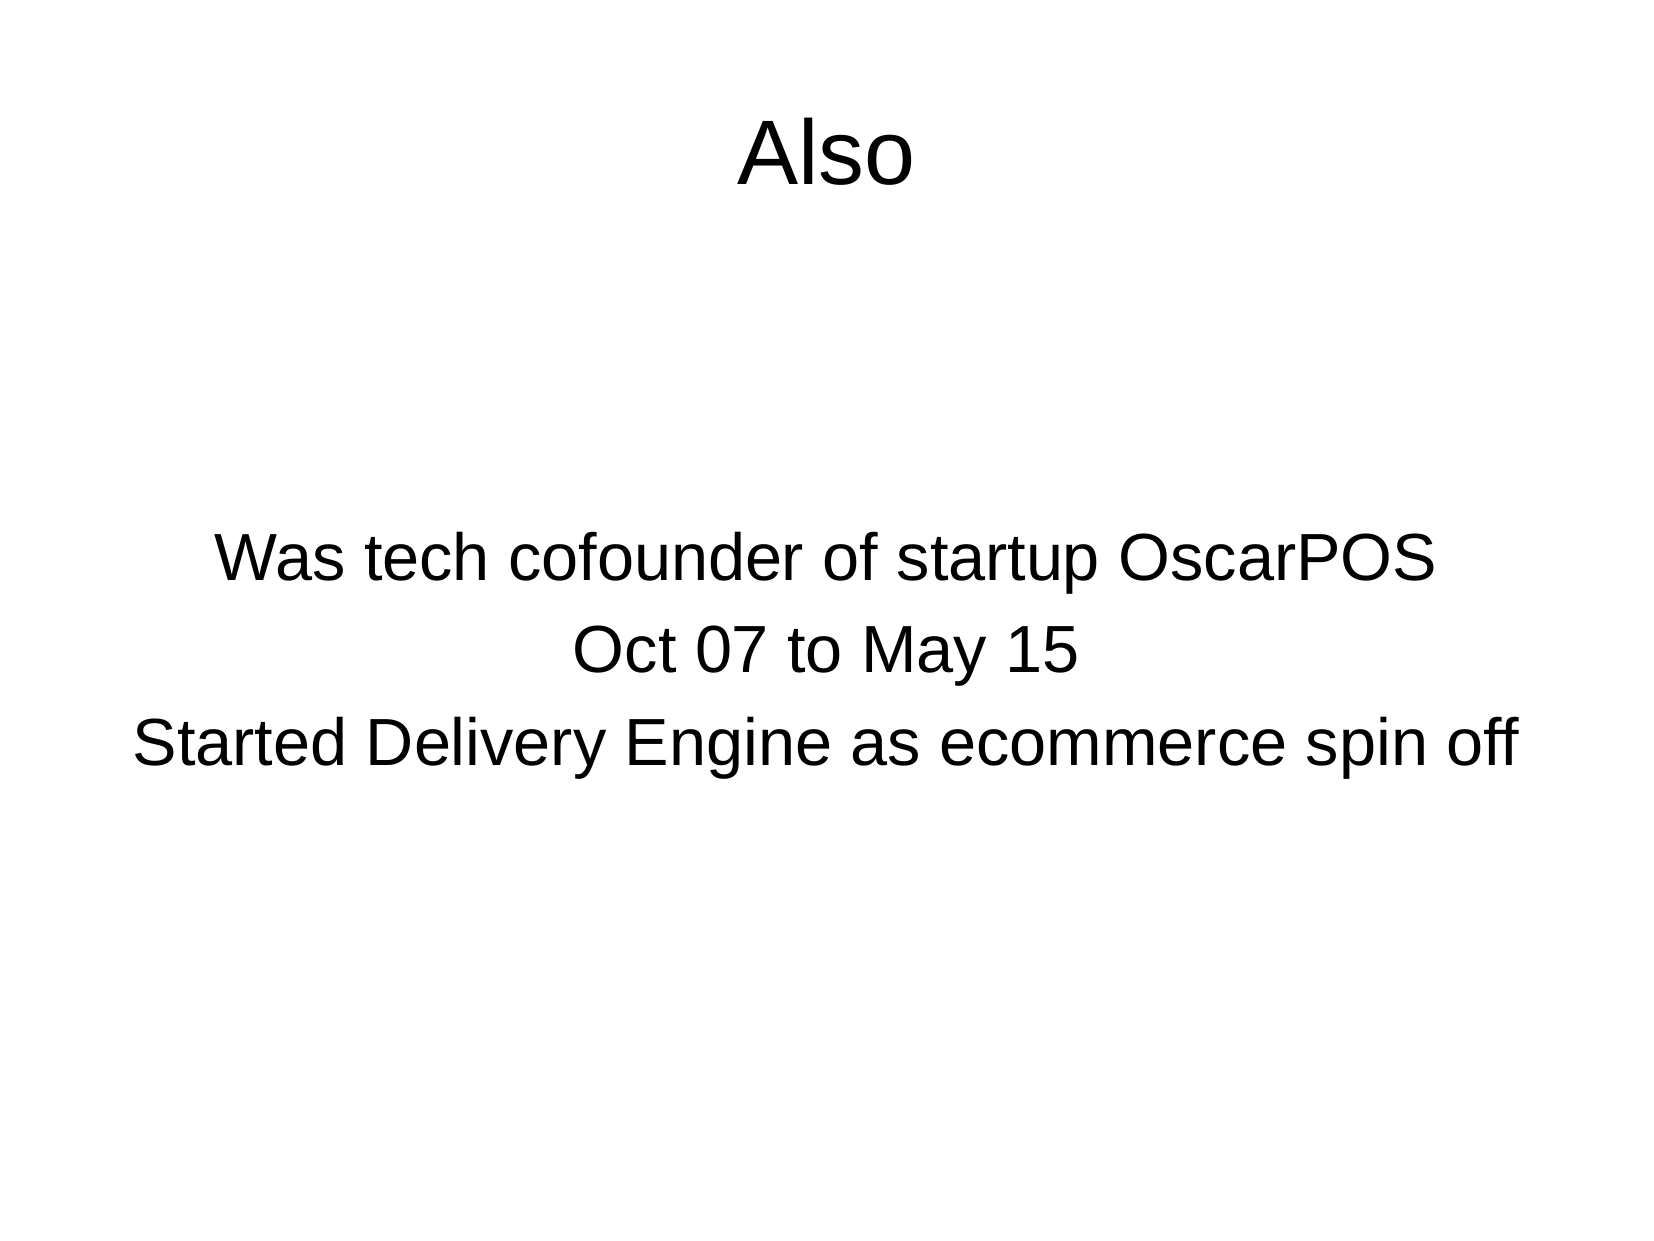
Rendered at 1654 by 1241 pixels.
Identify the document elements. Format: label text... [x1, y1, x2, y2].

title Also [82, 49, 1571, 257]
subtitle Was tech cofounder of startup OscarPOS Oct 07 to May 15 Started Delivery Engine as ecommerce spin off [82, 290, 1571, 1010]
